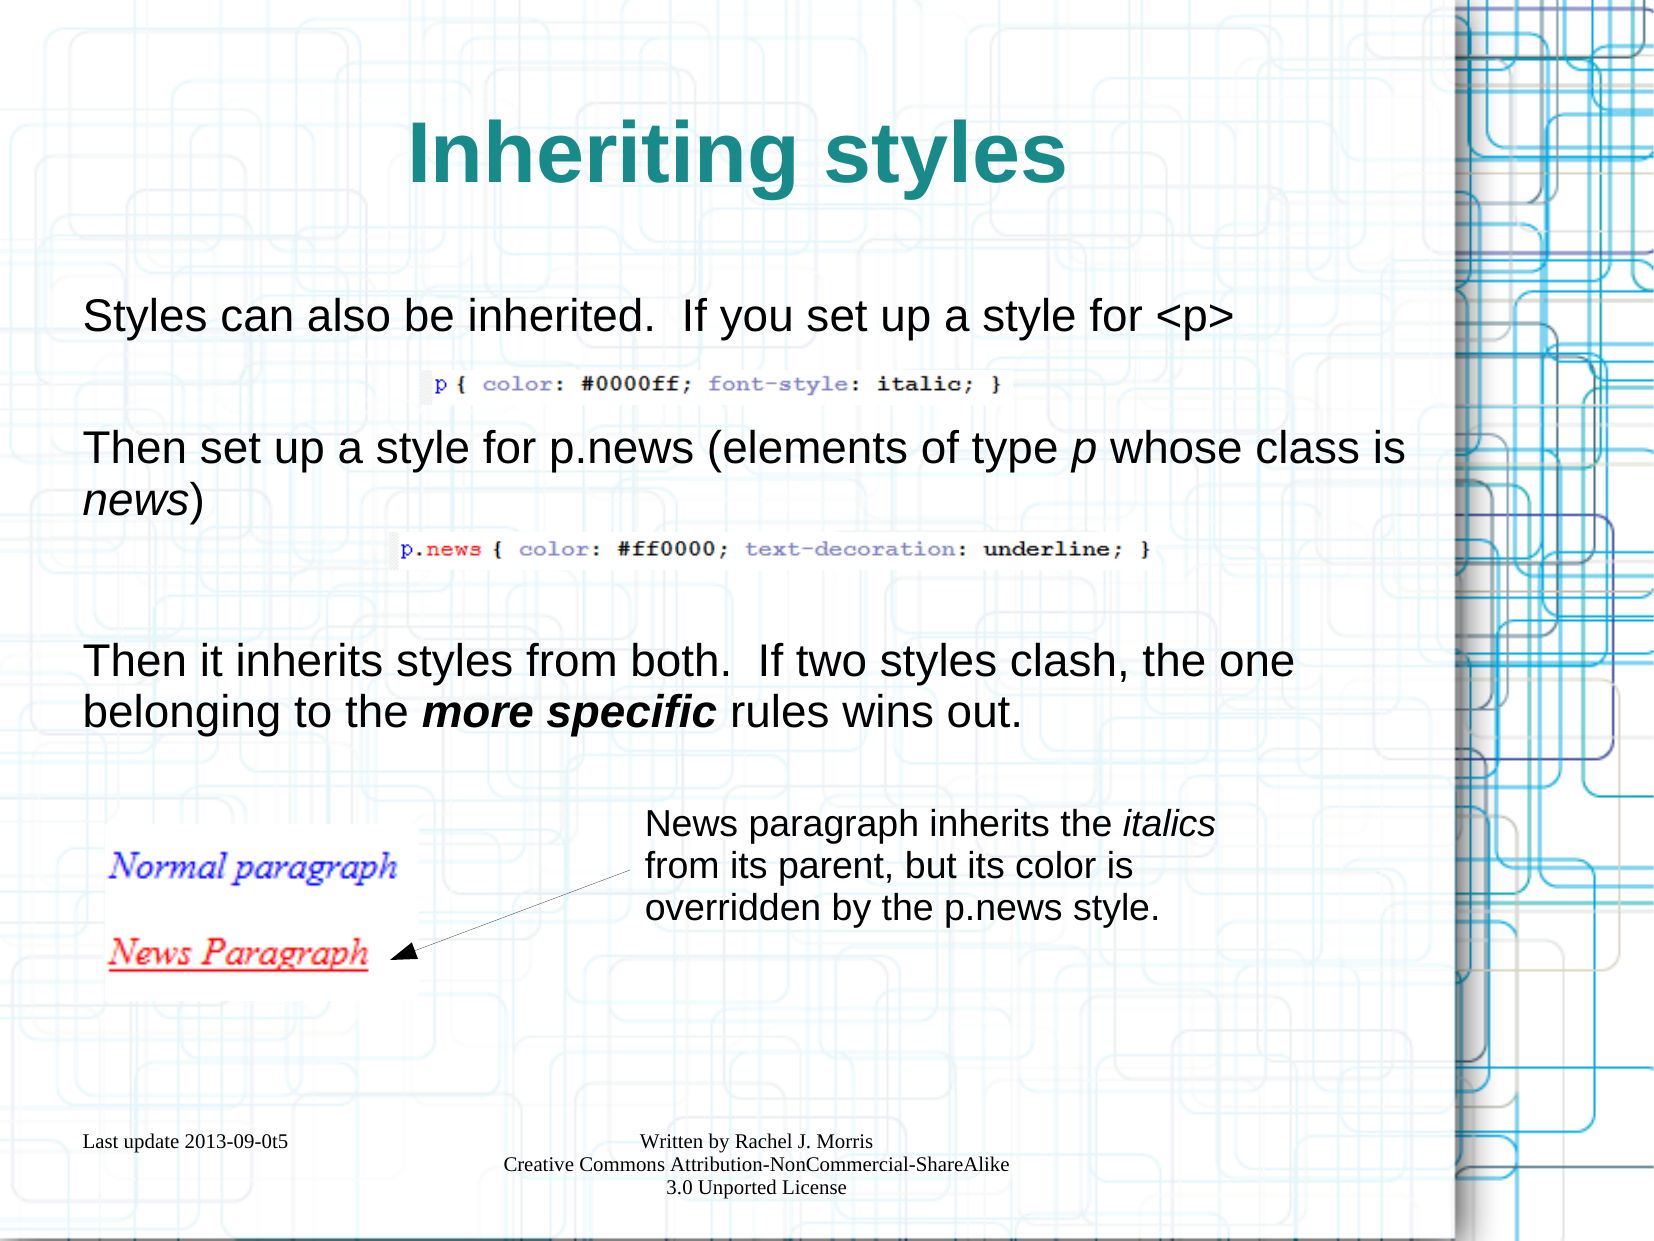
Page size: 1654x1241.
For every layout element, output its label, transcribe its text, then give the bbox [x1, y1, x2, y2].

picture [0, 0, 1654, 1241]
text_box News paragraph inherits the italics from its parent, but its color is overridden by the p.news style. [630, 795, 1276, 936]
title Inheriting styles [59, 49, 1418, 257]
list Styles can also be inherited. If you set up a style for <p> Then set up a style for p.news (elements of type p whose class is news) Then it inherits styles from both. If two styles clash, the one belonging to the more specific rules wins out. [82, 290, 1418, 1010]
